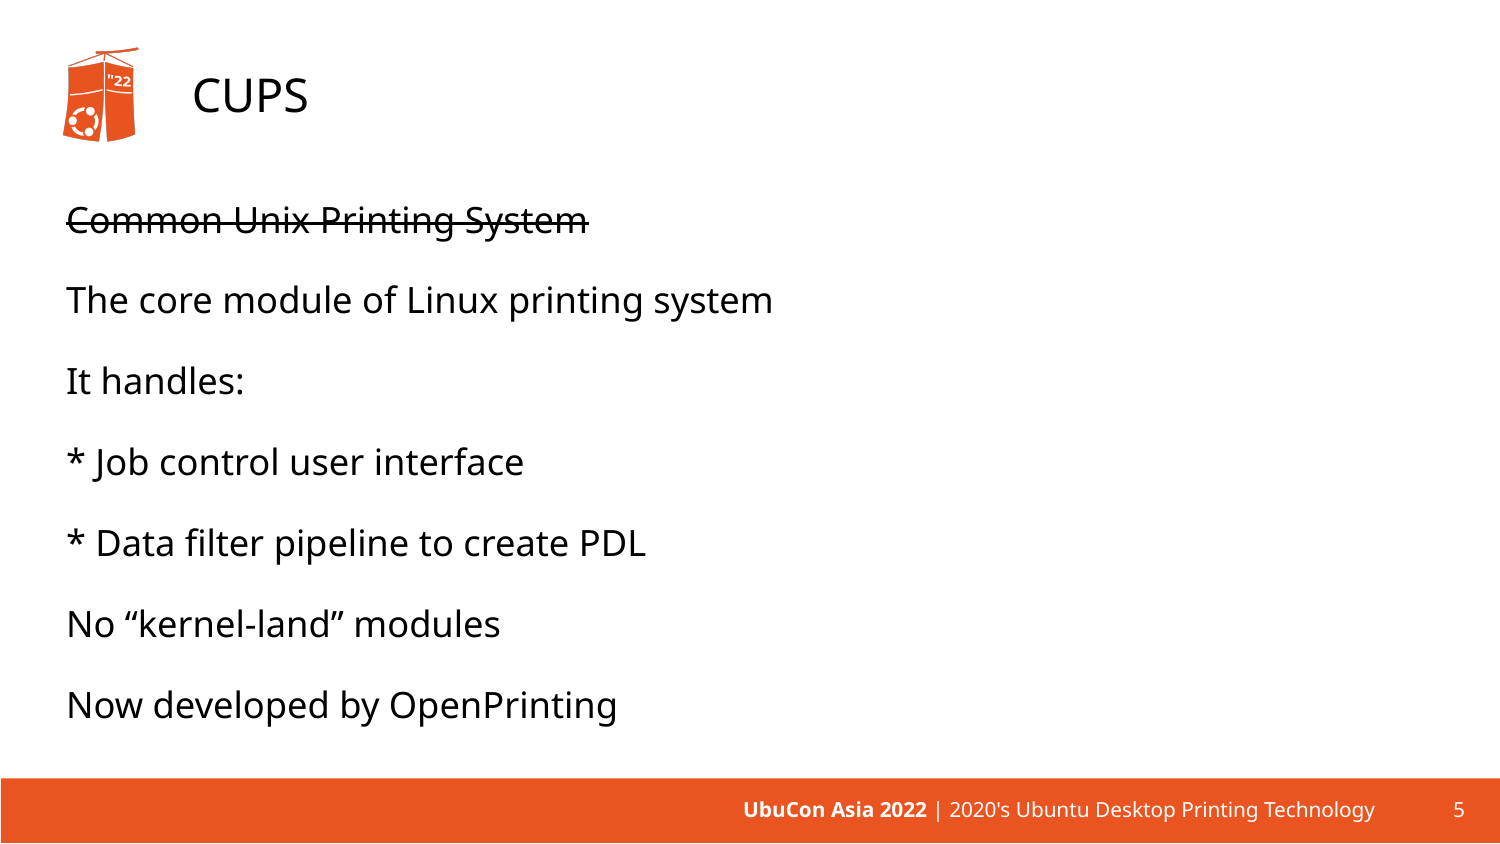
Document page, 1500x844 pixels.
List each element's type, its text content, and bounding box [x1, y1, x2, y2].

title CUPS [176, 48, 1449, 142]
text_box UbuCon Asia 2022 | 2020's Ubuntu Desktop Printing Technology [345, 781, 1390, 837]
list Common Unix Printing System The core module of Linux printing system It handles: * Job control user interface * Data filter pipeline to create PDL No “kernel-land” modules Now developed by OpenPrinting [51, 172, 1390, 750]
slide_number <number> [1389, 777, 1480, 842]
picture [51, 47, 146, 142]
text_box [0, 778, 1500, 843]
